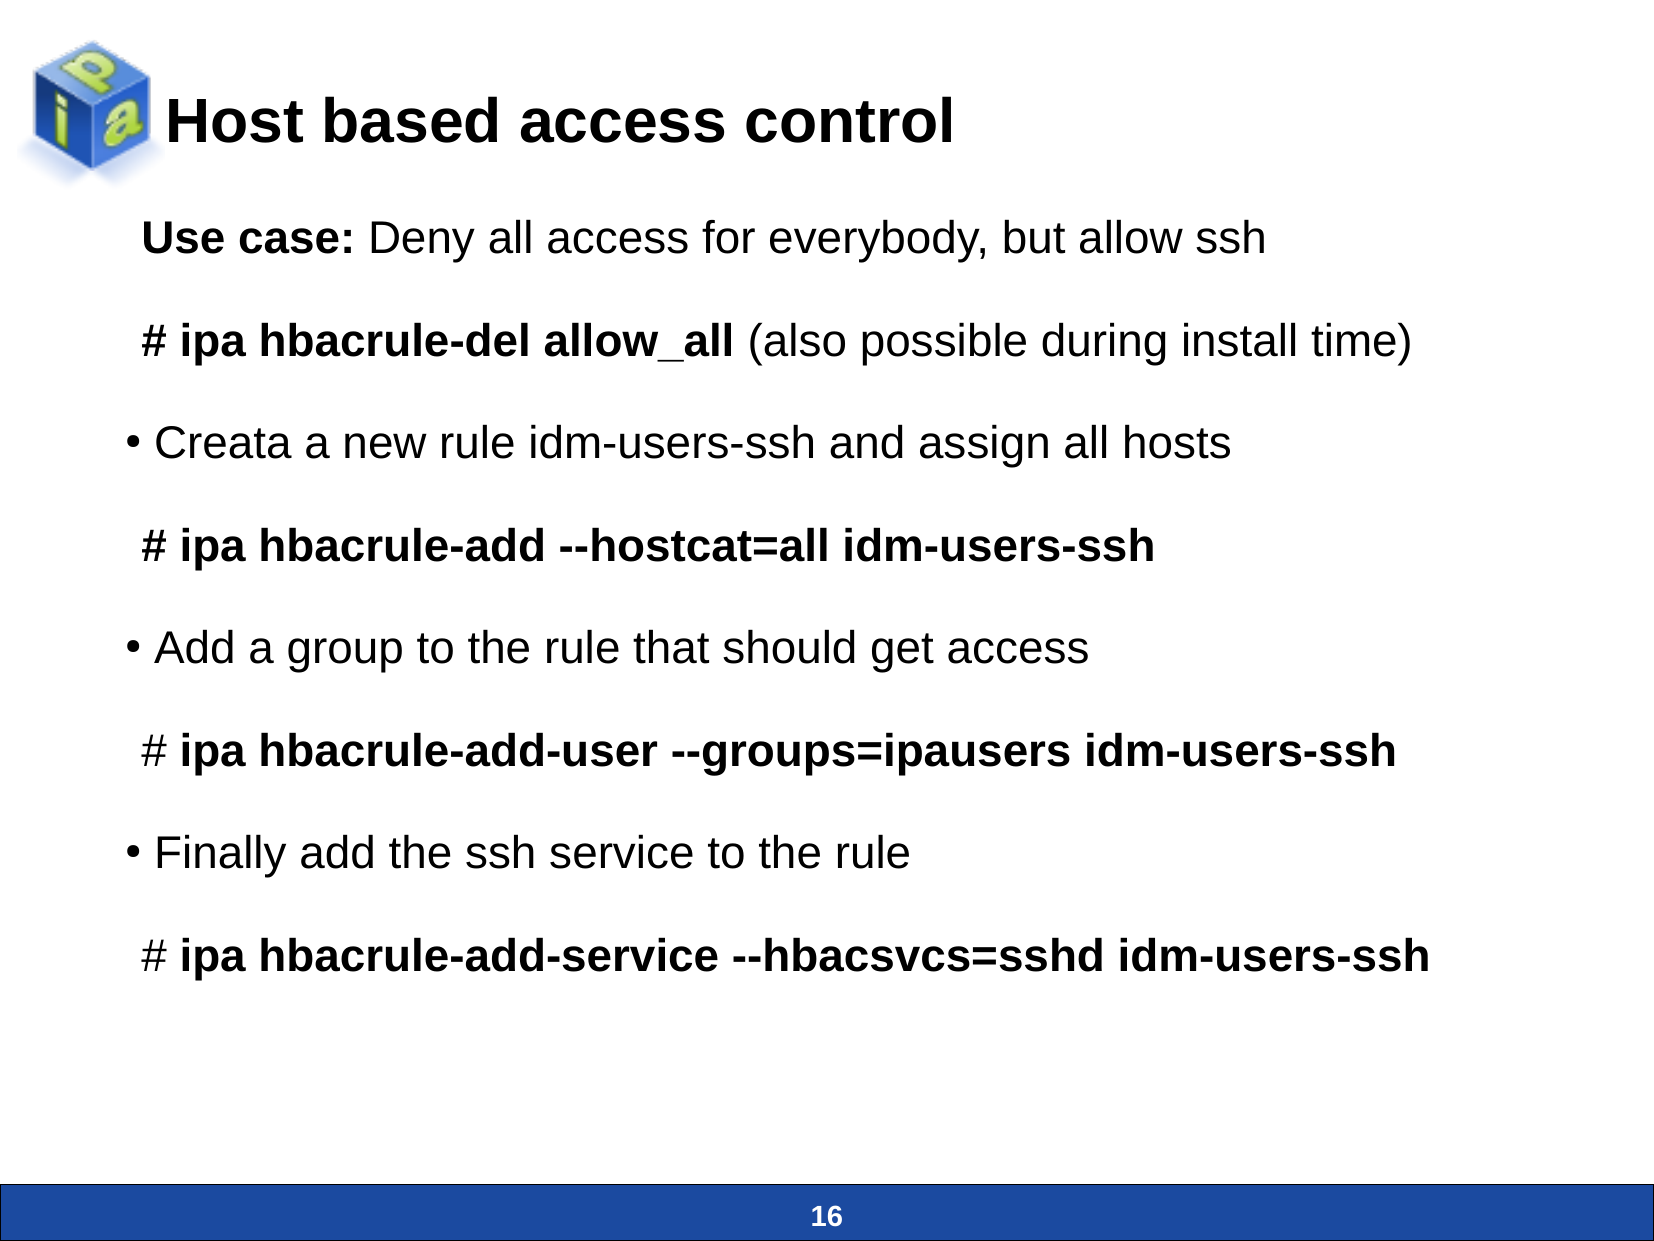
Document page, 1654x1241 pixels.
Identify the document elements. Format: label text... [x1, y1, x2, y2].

title Host based access control [165, 27, 1654, 215]
list [82, 290, 1571, 1109]
picture [17, 34, 165, 193]
text_box Use case: Deny all access for everybody, but allow ssh # ipa hbacrule-del allow_all (also possible during install time) Creata a new rule idm-users-ssh and assign all hosts # ipa hbacrule-add --hostcat=all idm-users-ssh Add a group to the rule that should get access # ipa hbacrule-add-user --groups=ipausers idm-users-ssh Finally add the ssh service to the rule # ipa hbacrule-add-service --hbacsvcs=sshd idm-users-ssh [110, 204, 1482, 1075]
